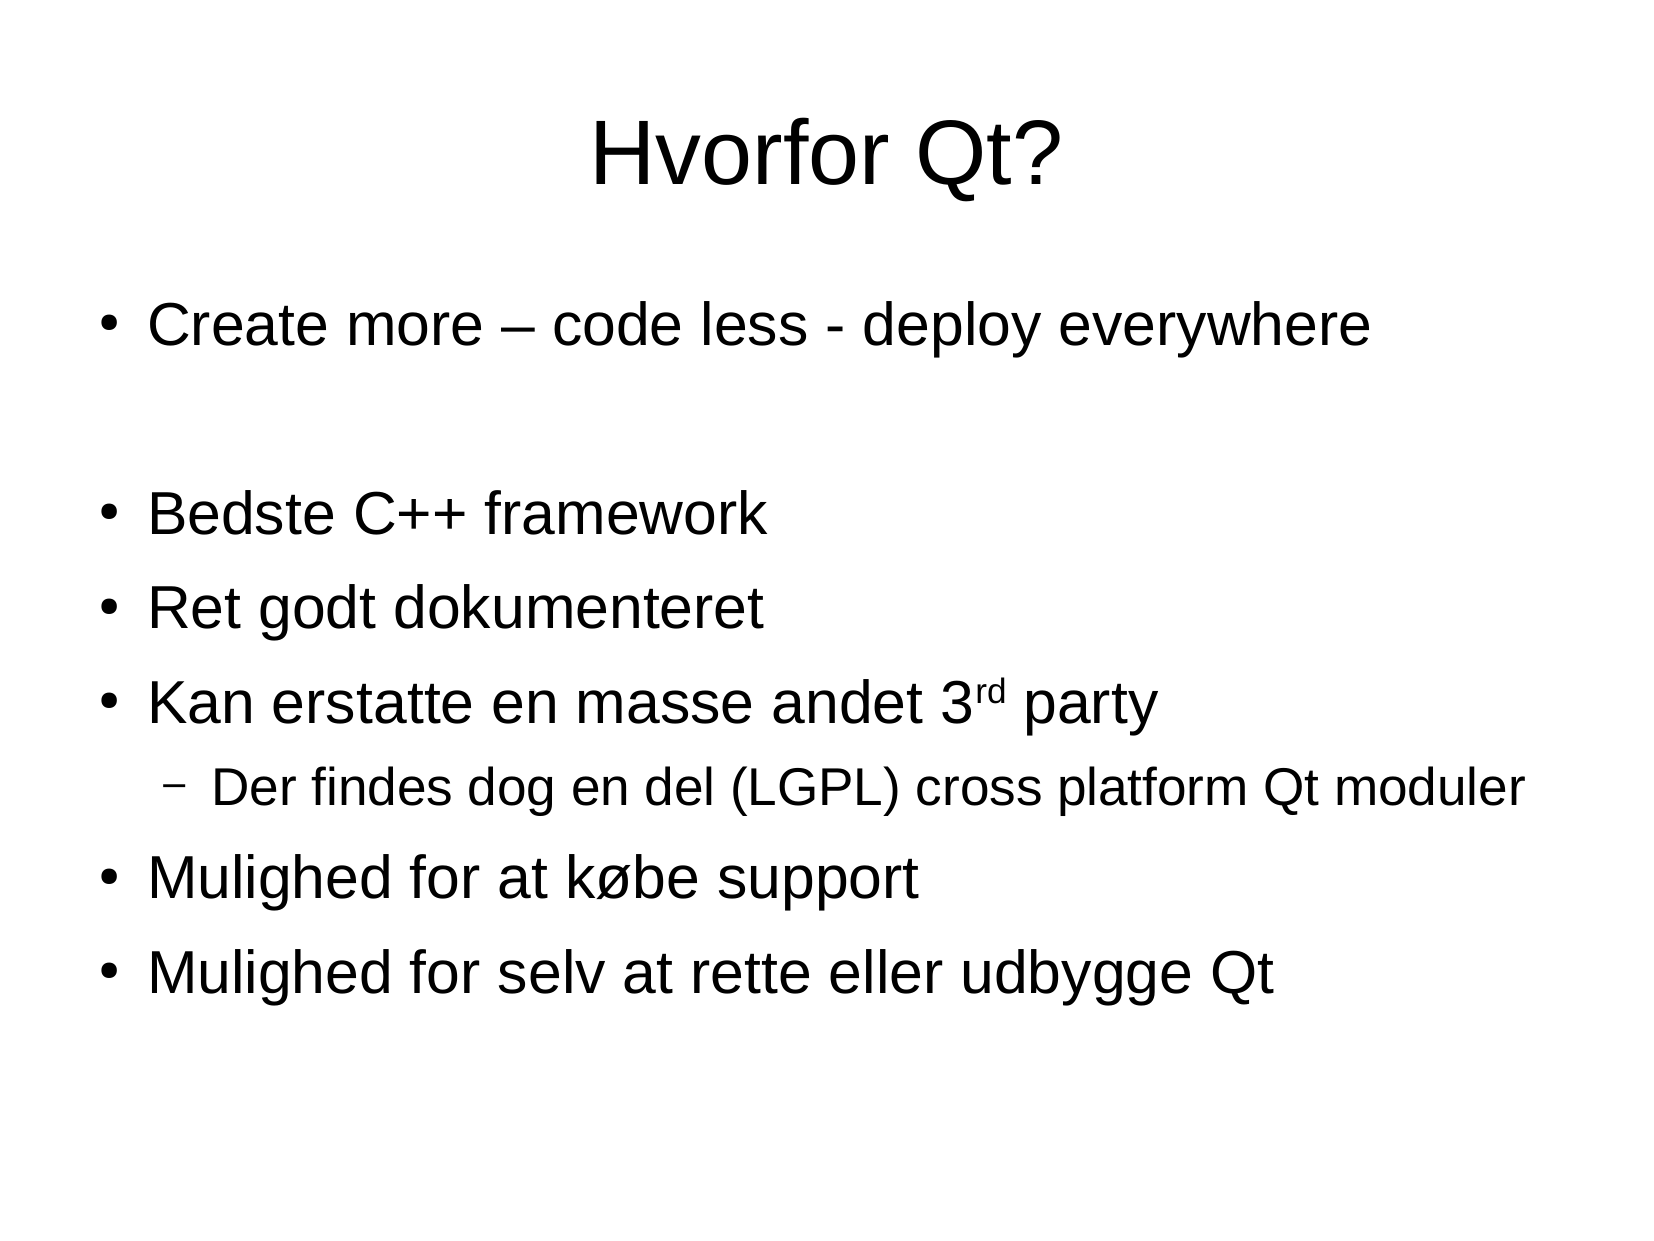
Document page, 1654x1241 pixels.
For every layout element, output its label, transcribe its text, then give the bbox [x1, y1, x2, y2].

title Hvorfor Qt? [82, 49, 1571, 257]
list Create more – code less - deploy everywhere Bedste C++ framework Ret godt dokumenteret Kan erstatte en masse andet 3rd party Der findes dog en del (LGPL) cross platform Qt moduler Mulighed for at købe support Mulighed for selv at rette eller udbygge Qt [82, 290, 1571, 1010]
